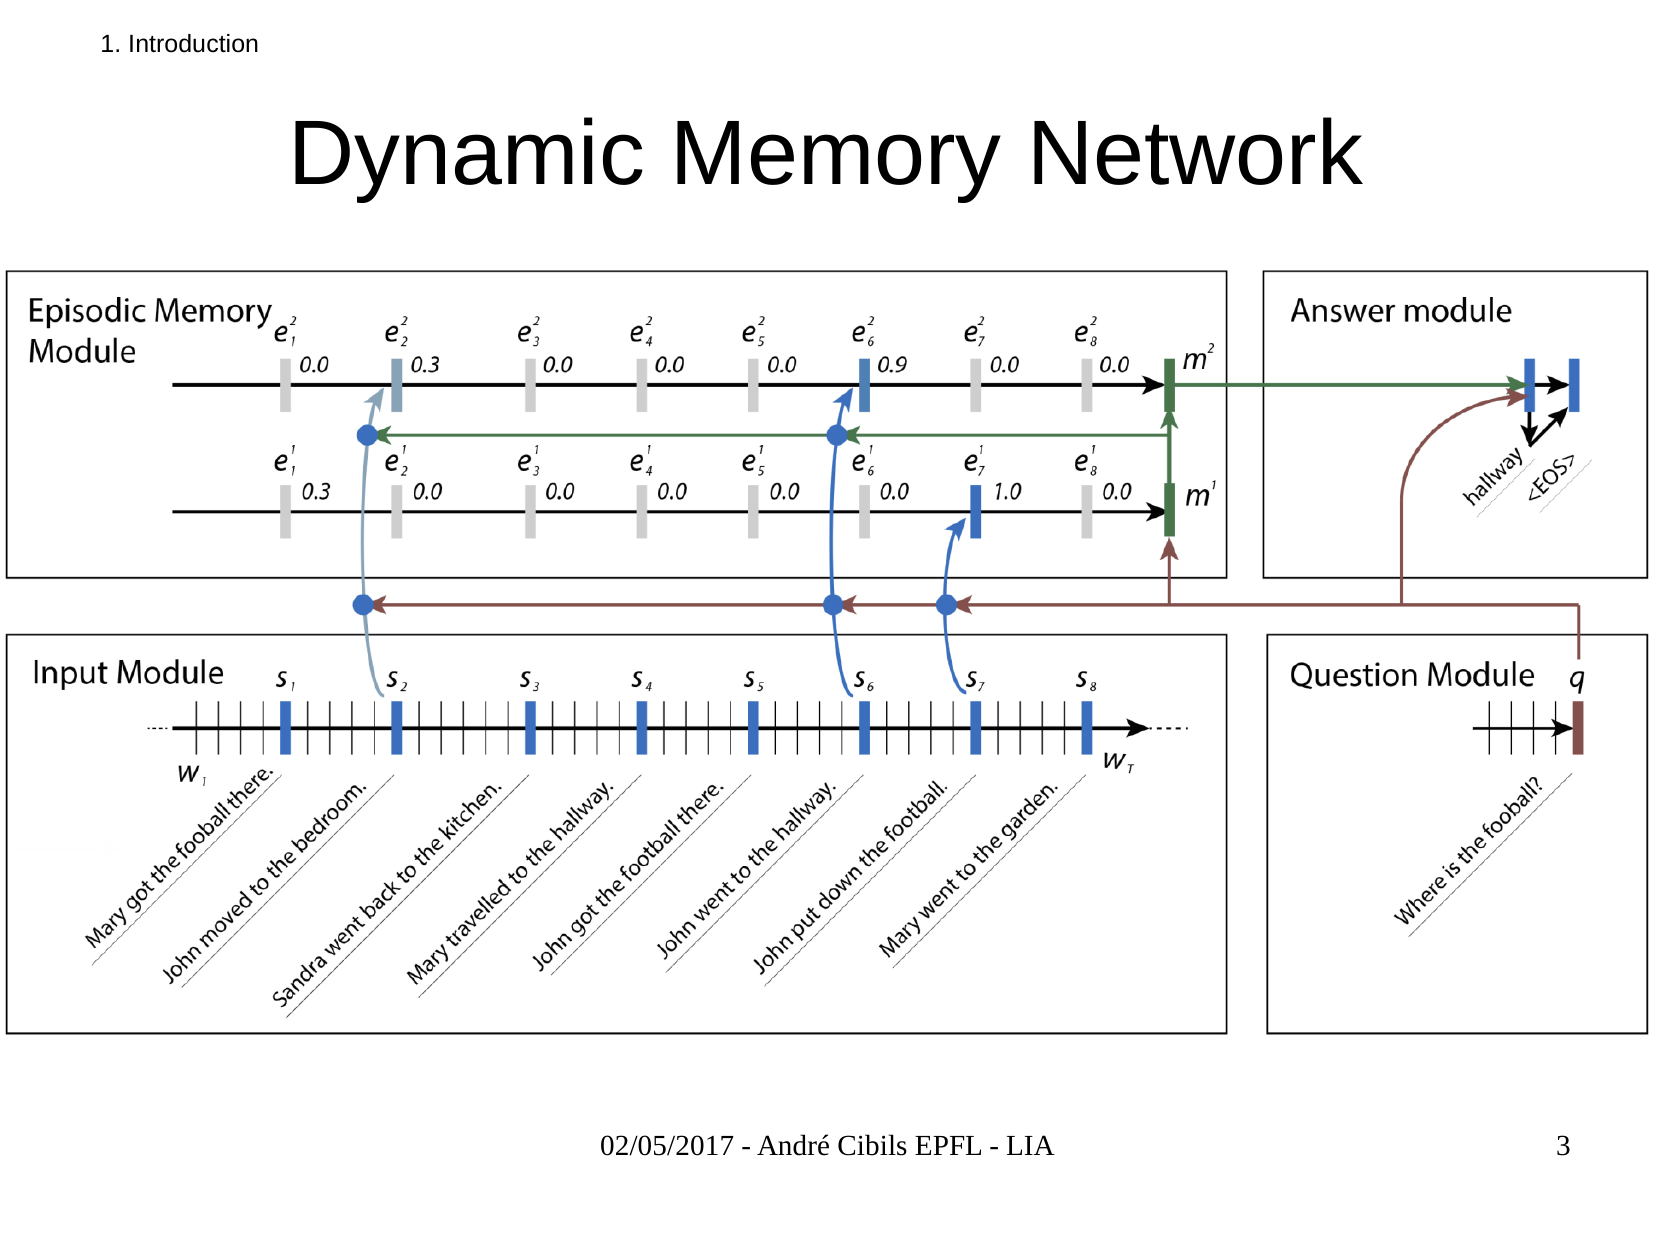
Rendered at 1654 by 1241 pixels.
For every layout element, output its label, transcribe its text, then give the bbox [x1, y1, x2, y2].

list 1. Introduction [29, 29, 945, 58]
title Dynamic Memory Network [82, 49, 1571, 257]
picture [0, 265, 1654, 1042]
